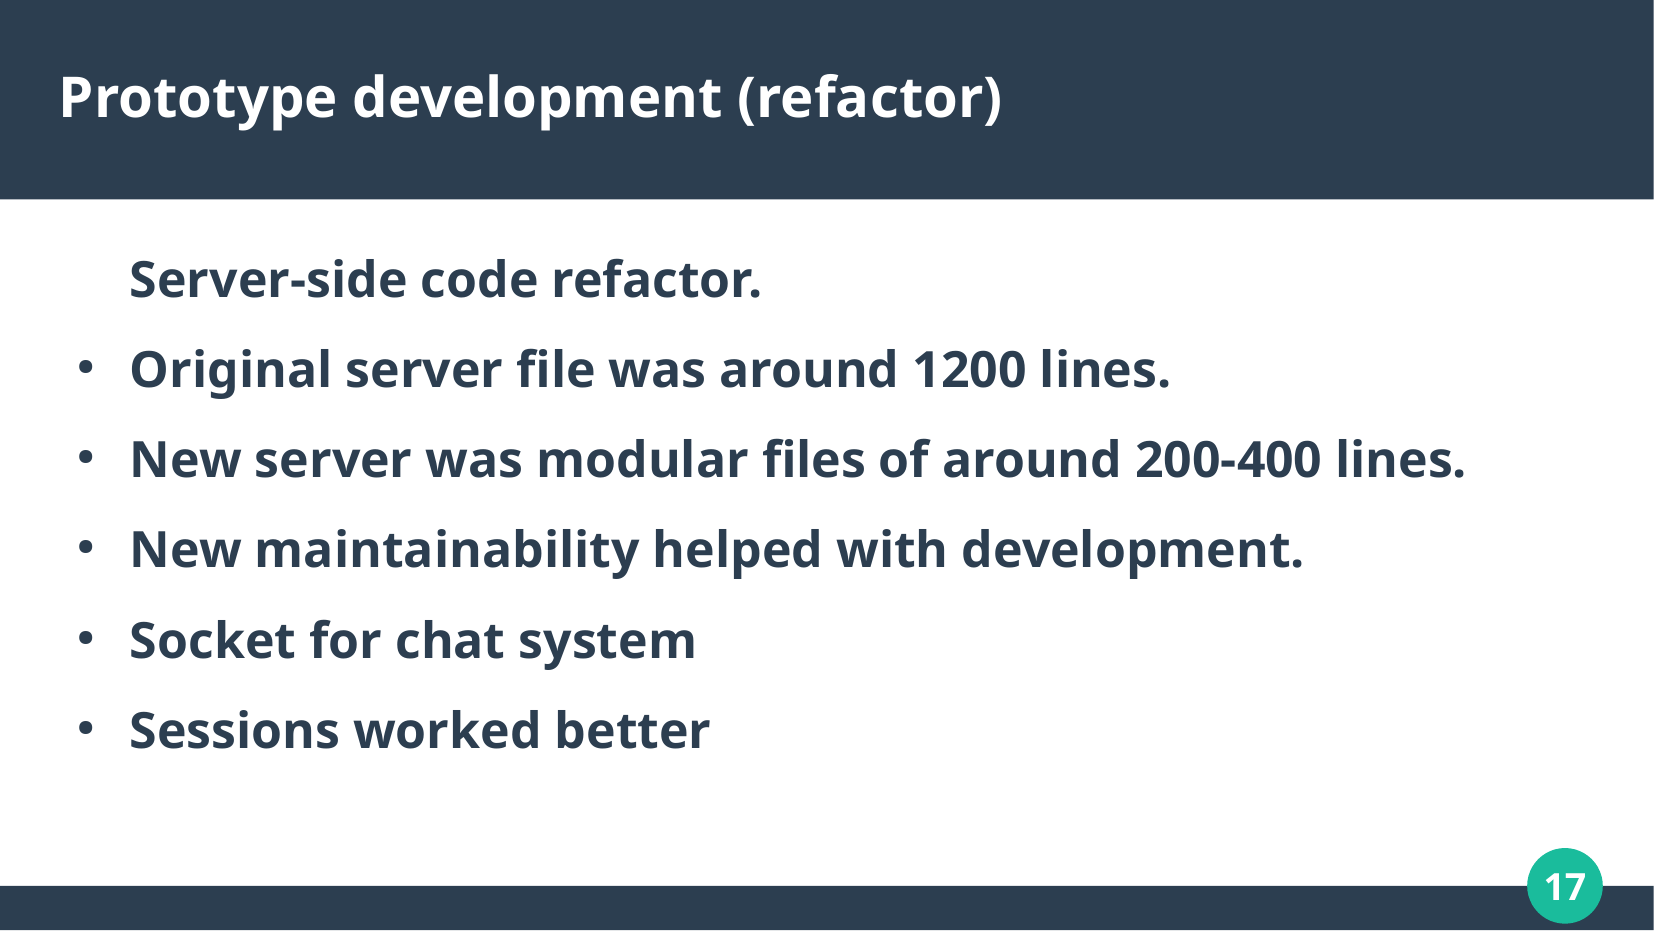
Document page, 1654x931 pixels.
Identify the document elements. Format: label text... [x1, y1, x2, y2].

title Prototype development (refactor) [59, 37, 1595, 155]
list Server-side code refactor. Original server file was around 1200 lines. New server was modular files of around 200-400 lines. New maintainability helped with development. Socket for chat system Sessions worked better [59, 243, 1595, 864]
